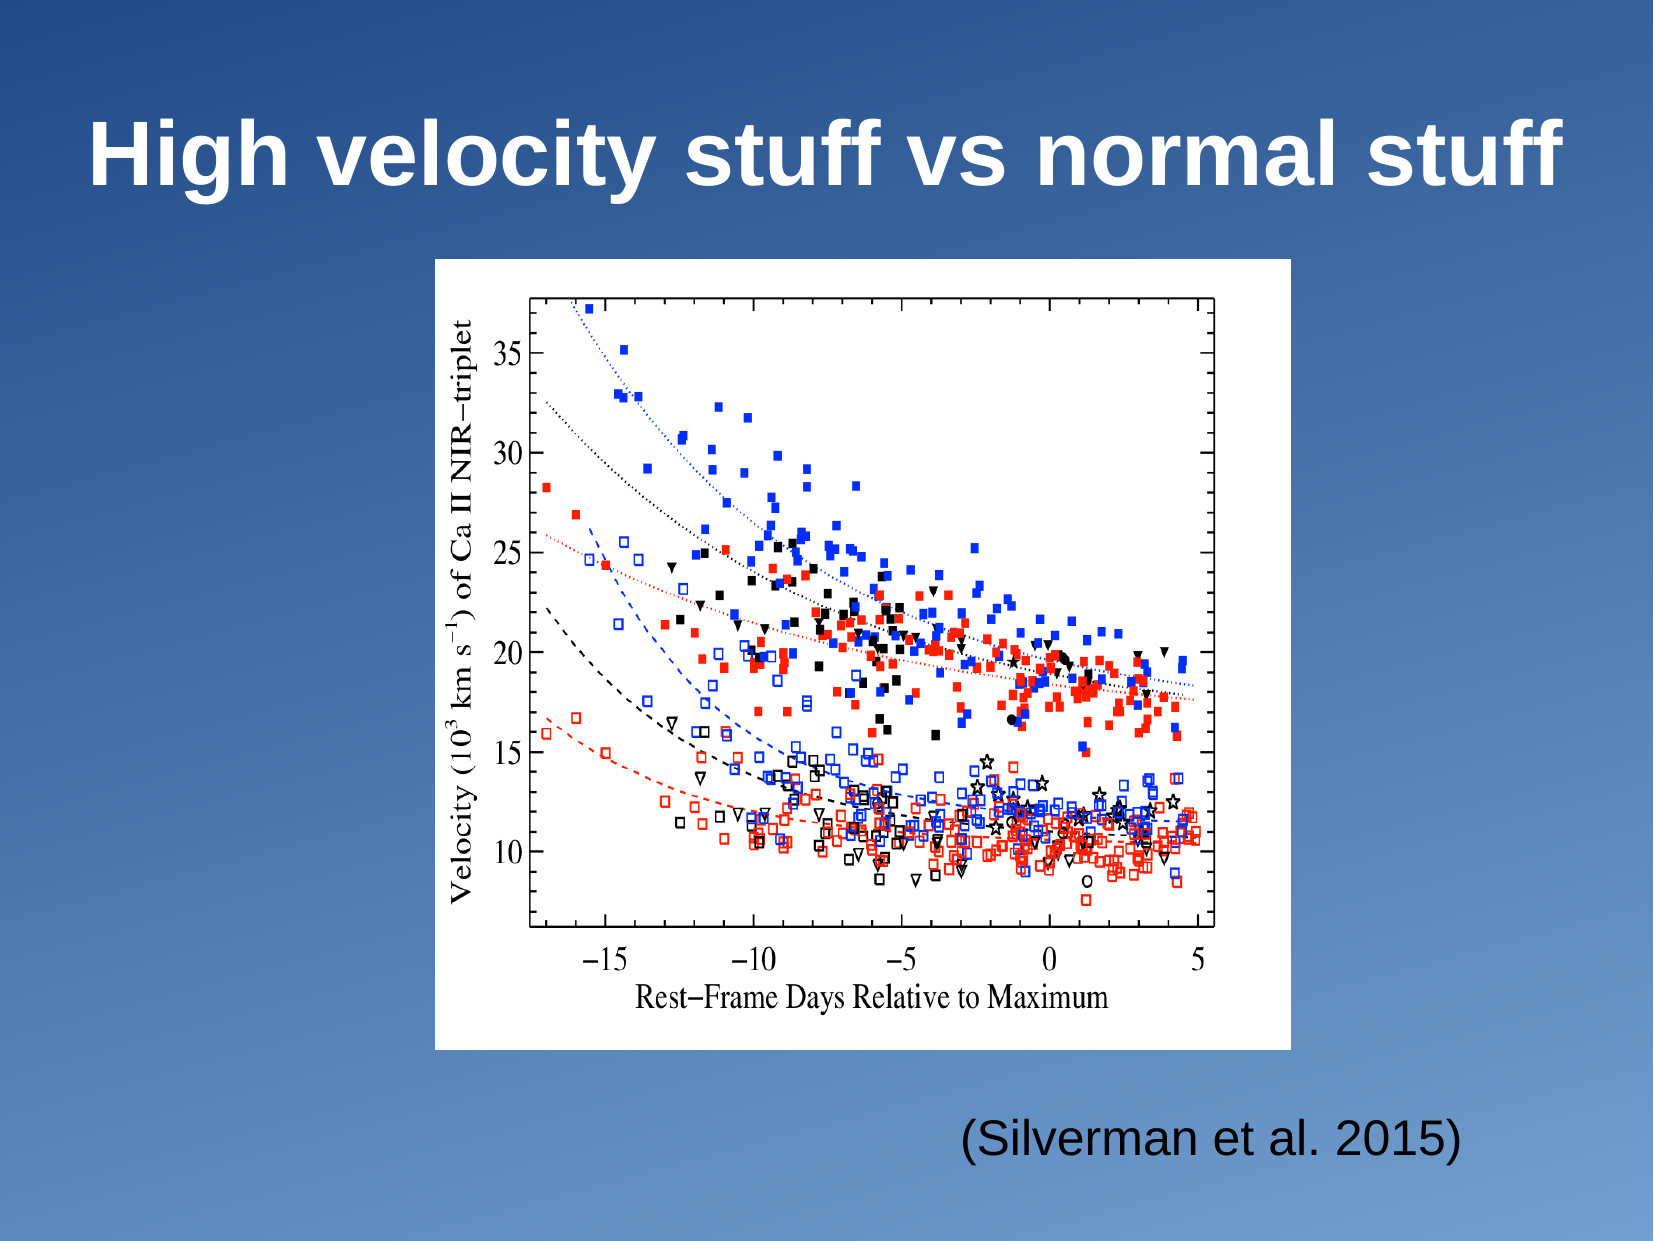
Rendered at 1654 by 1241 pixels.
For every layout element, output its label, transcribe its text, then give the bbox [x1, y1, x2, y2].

picture [435, 259, 1291, 1051]
title High velocity stuff vs normal stuff [82, 49, 1571, 257]
text_box (Silverman et al. 2015) [960, 1110, 1531, 1222]
